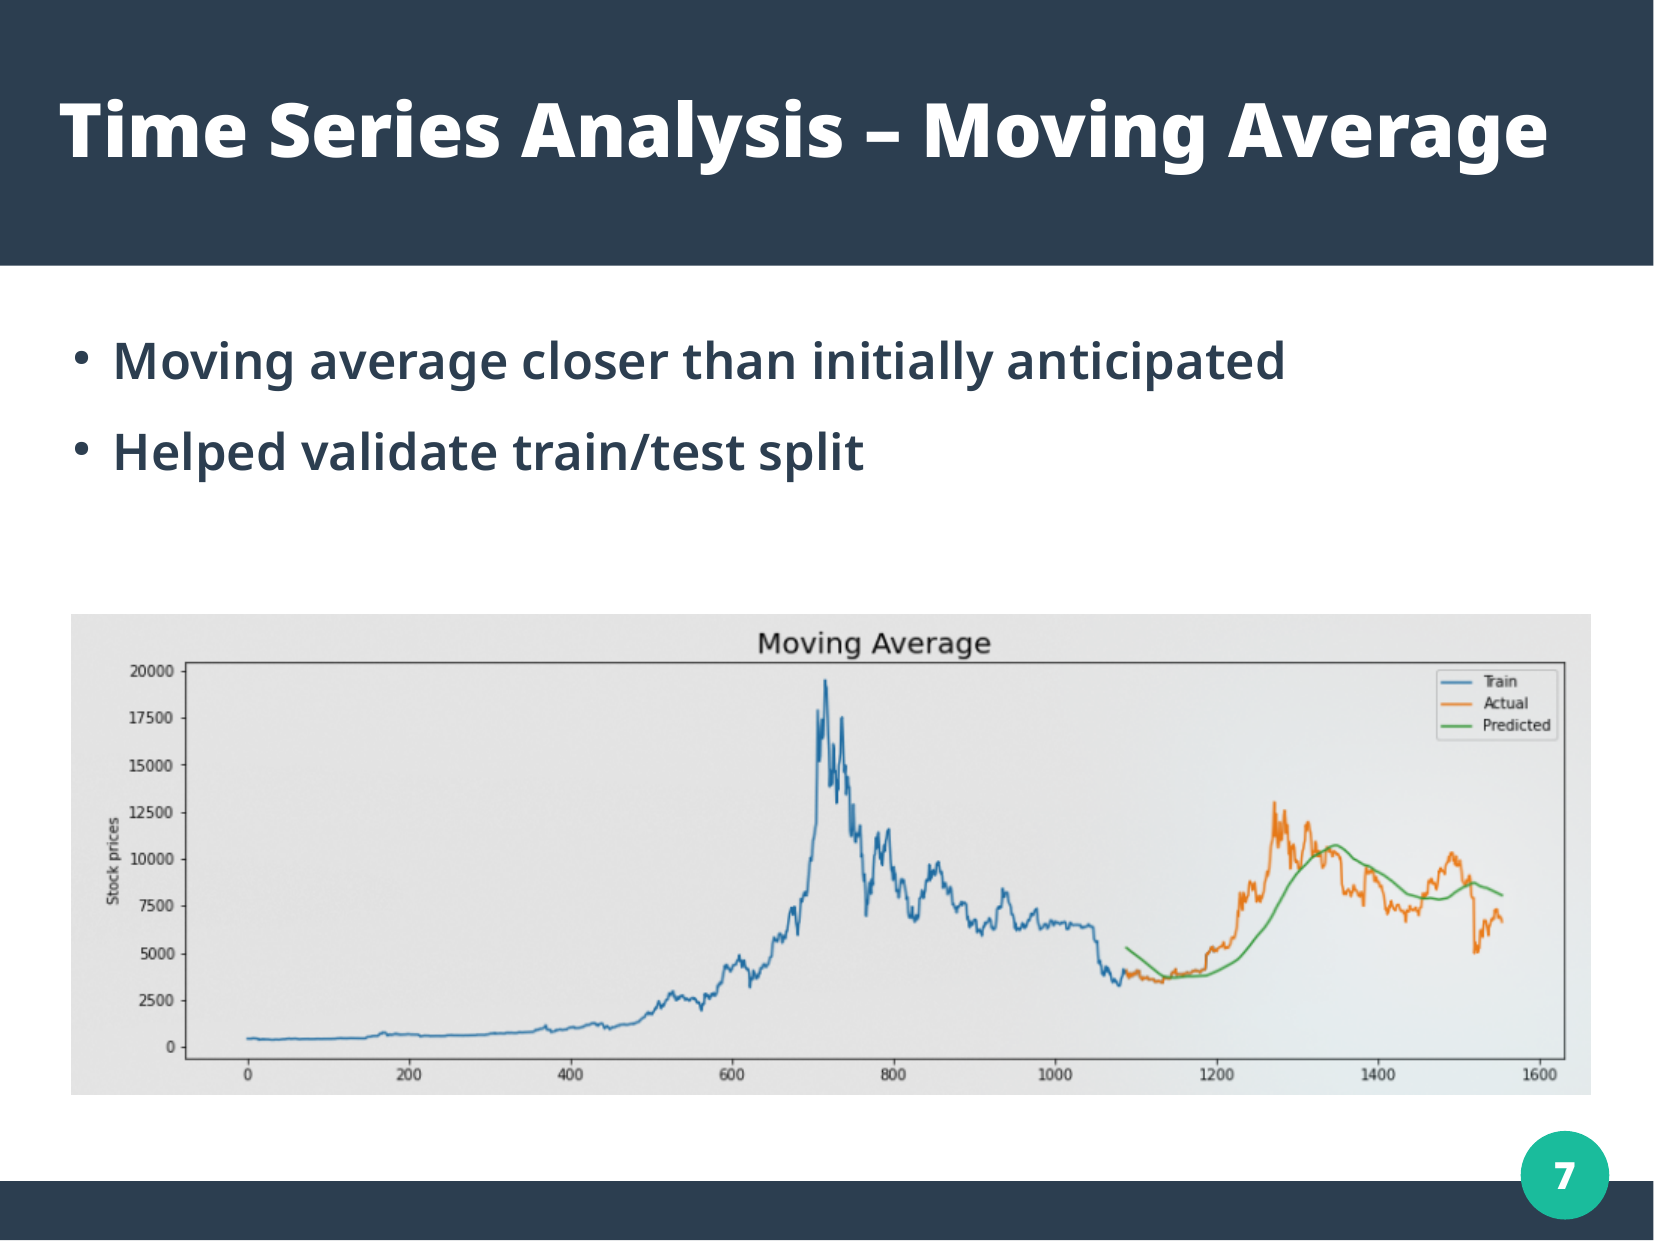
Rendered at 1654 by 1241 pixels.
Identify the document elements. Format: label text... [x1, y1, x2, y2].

picture [71, 614, 1591, 1096]
list Moving average closer than initially anticipated Helped validate train/test split [59, 324, 1306, 556]
title Time Series Analysis – Moving Average [59, 49, 1595, 207]
